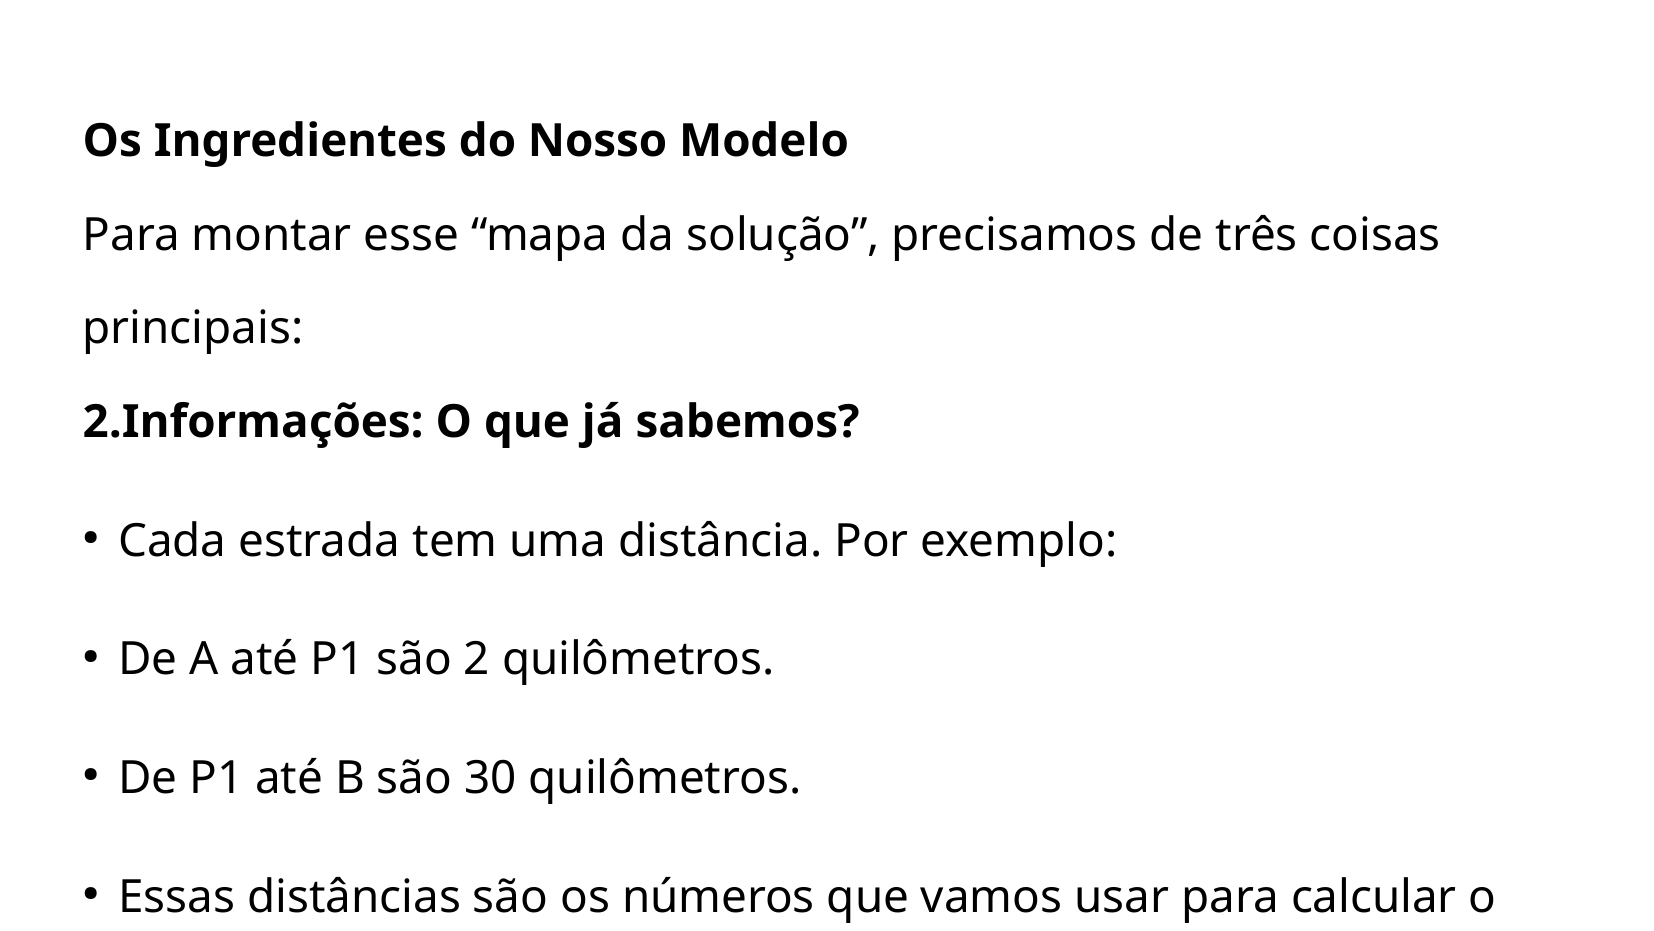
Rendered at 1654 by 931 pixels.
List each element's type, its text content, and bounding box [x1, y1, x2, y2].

subtitle Os Ingredientes do Nosso Modelo Para montar esse “mapa da solução”, precisamos de três coisas principais: Informações: O que já sabemos? Cada estrada tem uma distância. Por exemplo: De A até P1 são 2 quilômetros. De P1 até B são 30 quilômetros. Essas distâncias são os números que vamos usar para calcular o total. [82, 76, 1571, 794]
